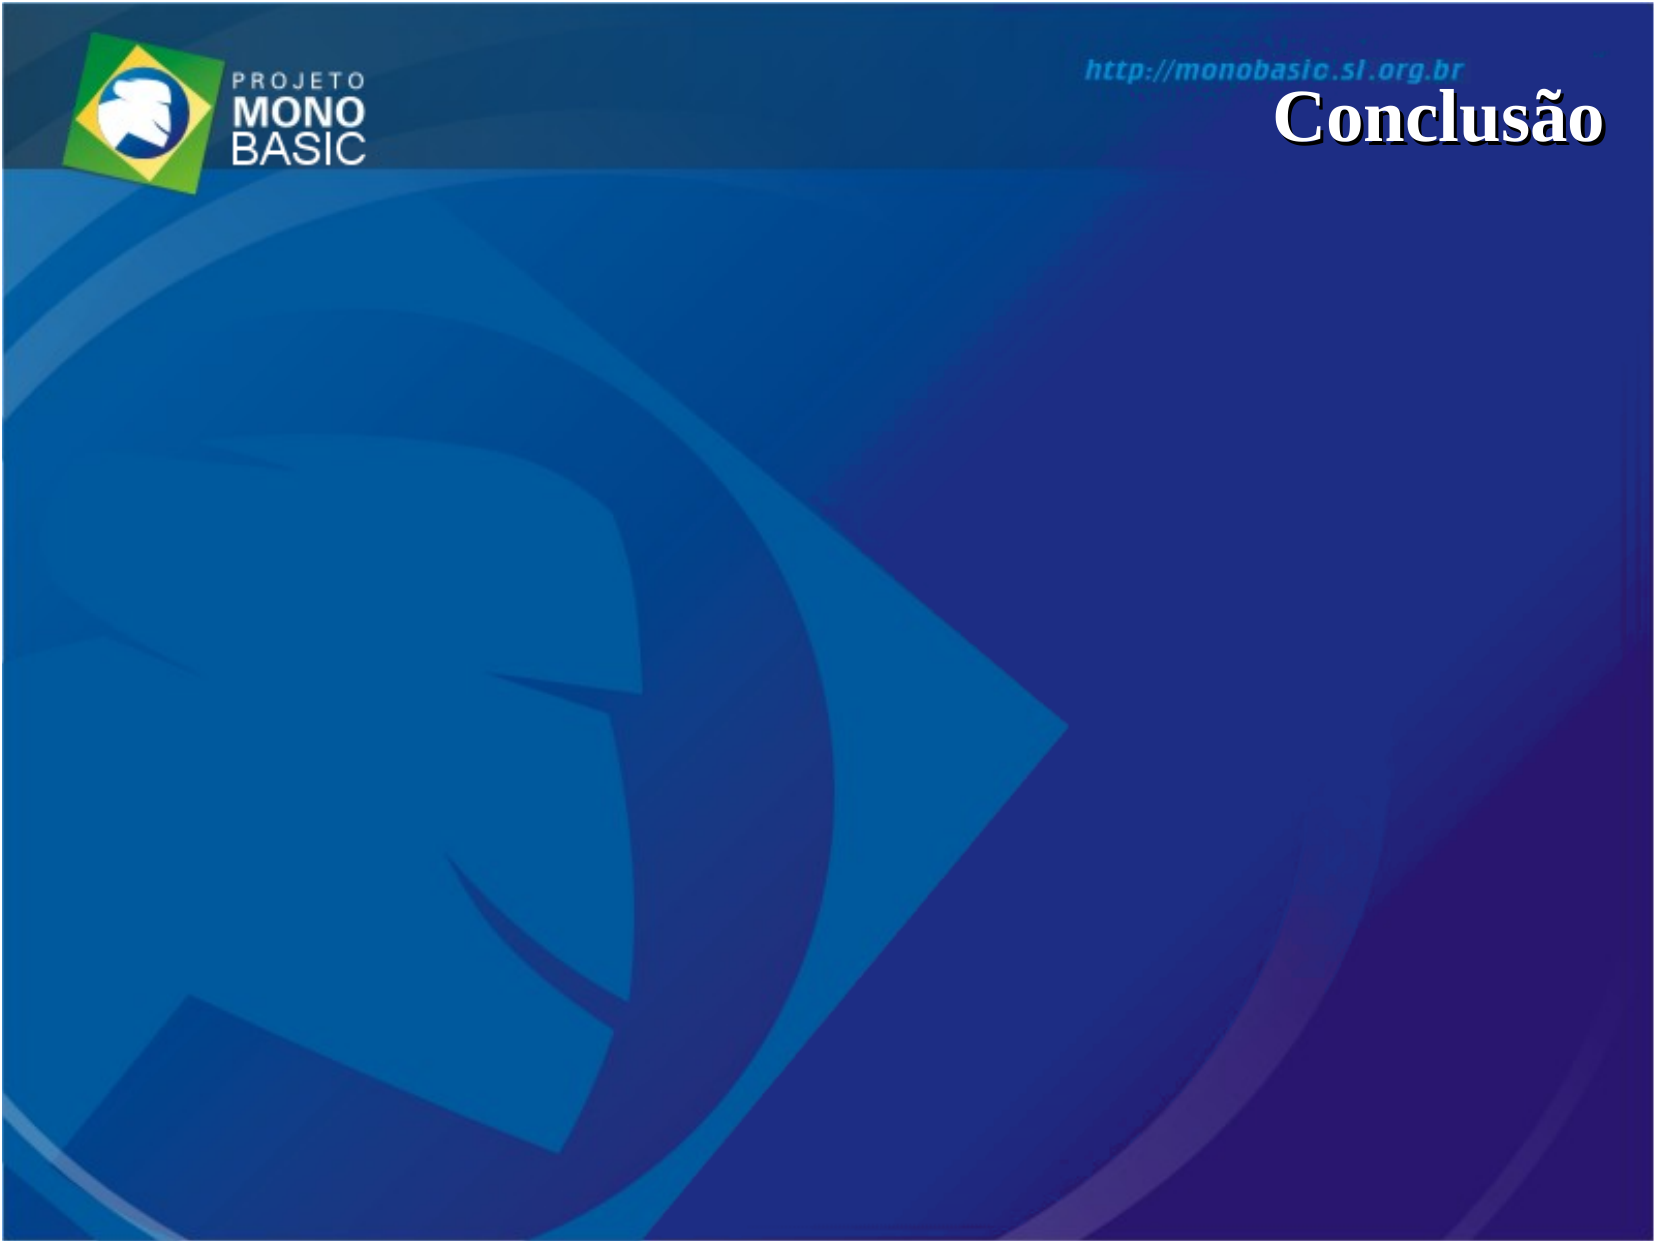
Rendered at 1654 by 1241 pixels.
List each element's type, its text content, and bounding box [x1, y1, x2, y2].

title Conclusão [222, 43, 1606, 191]
picture [2, 2, 1654, 1241]
